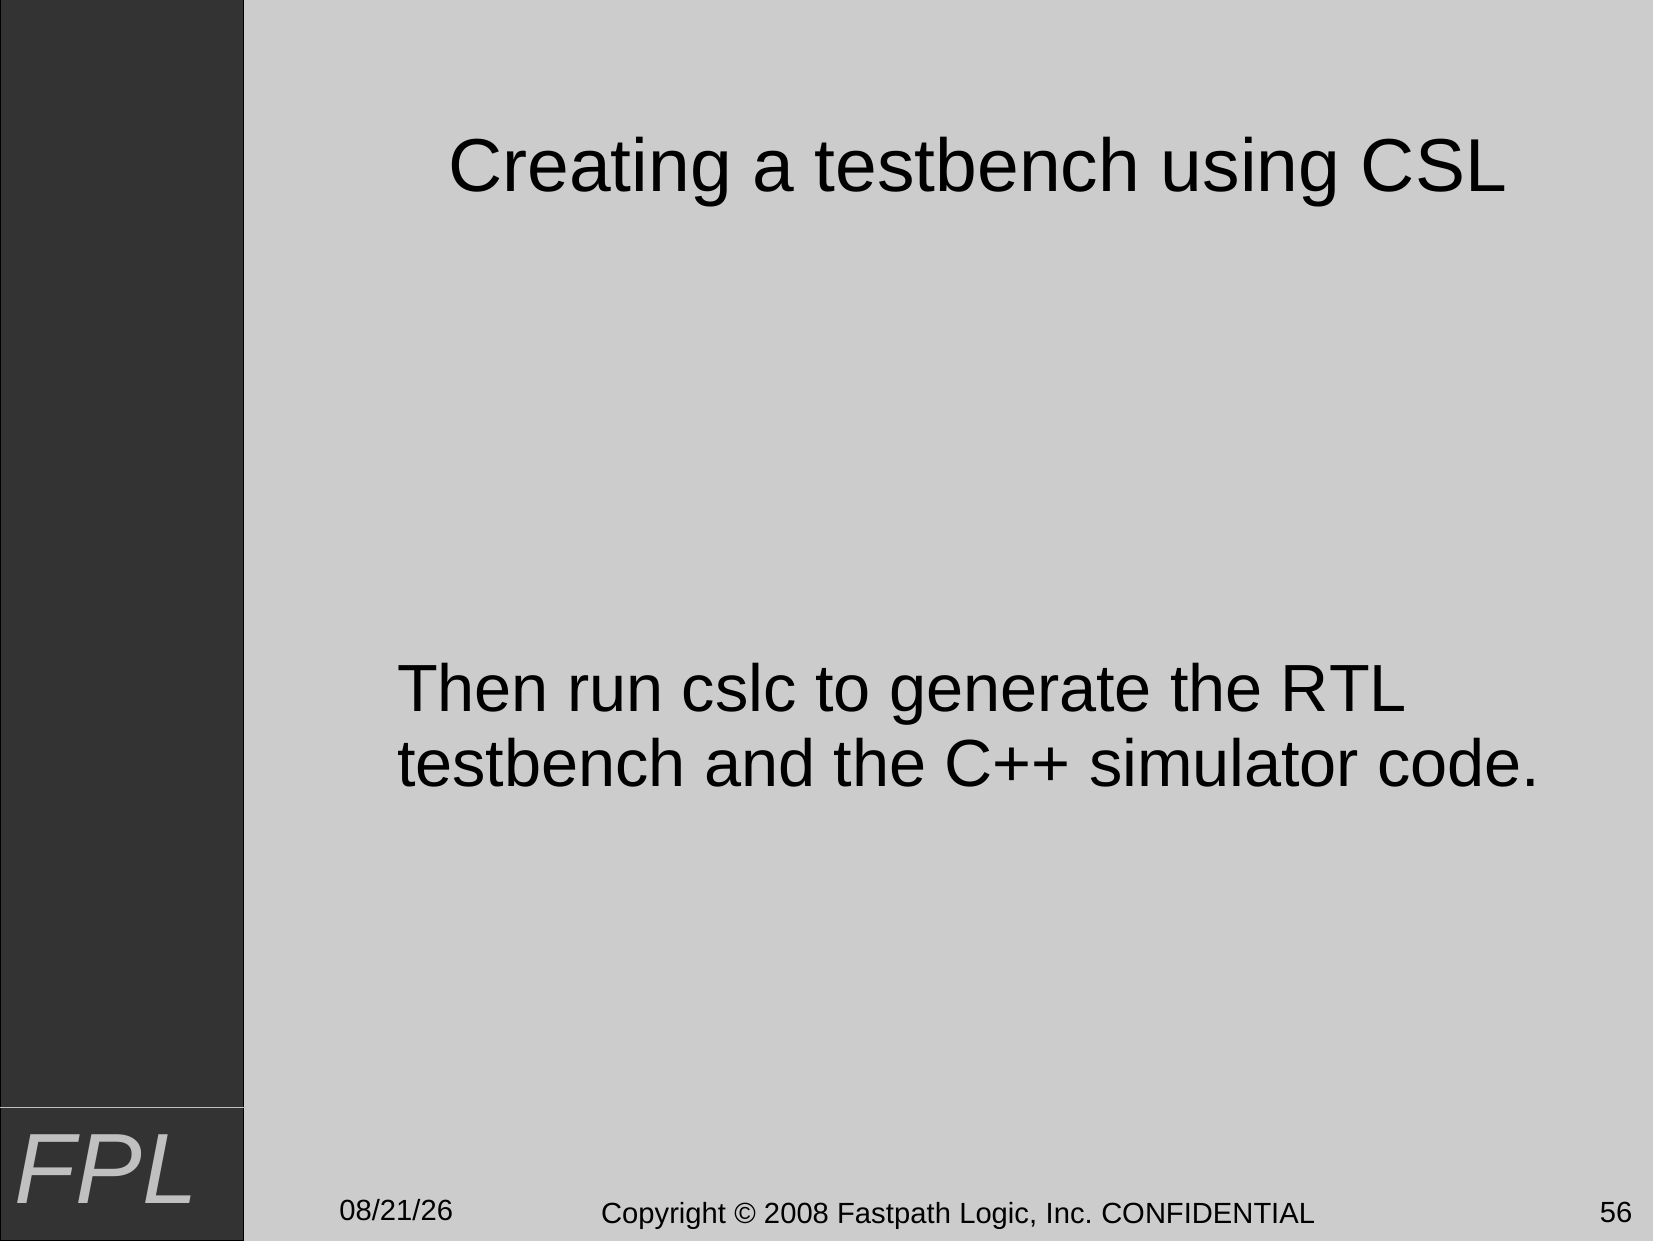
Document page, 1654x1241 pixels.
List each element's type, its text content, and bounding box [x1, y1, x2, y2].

title Creating a testbench using CSL [426, 57, 1529, 272]
subtitle Then run cslc to generate the RTL testbench and the C++ simulator code. [322, 272, 1634, 1179]
